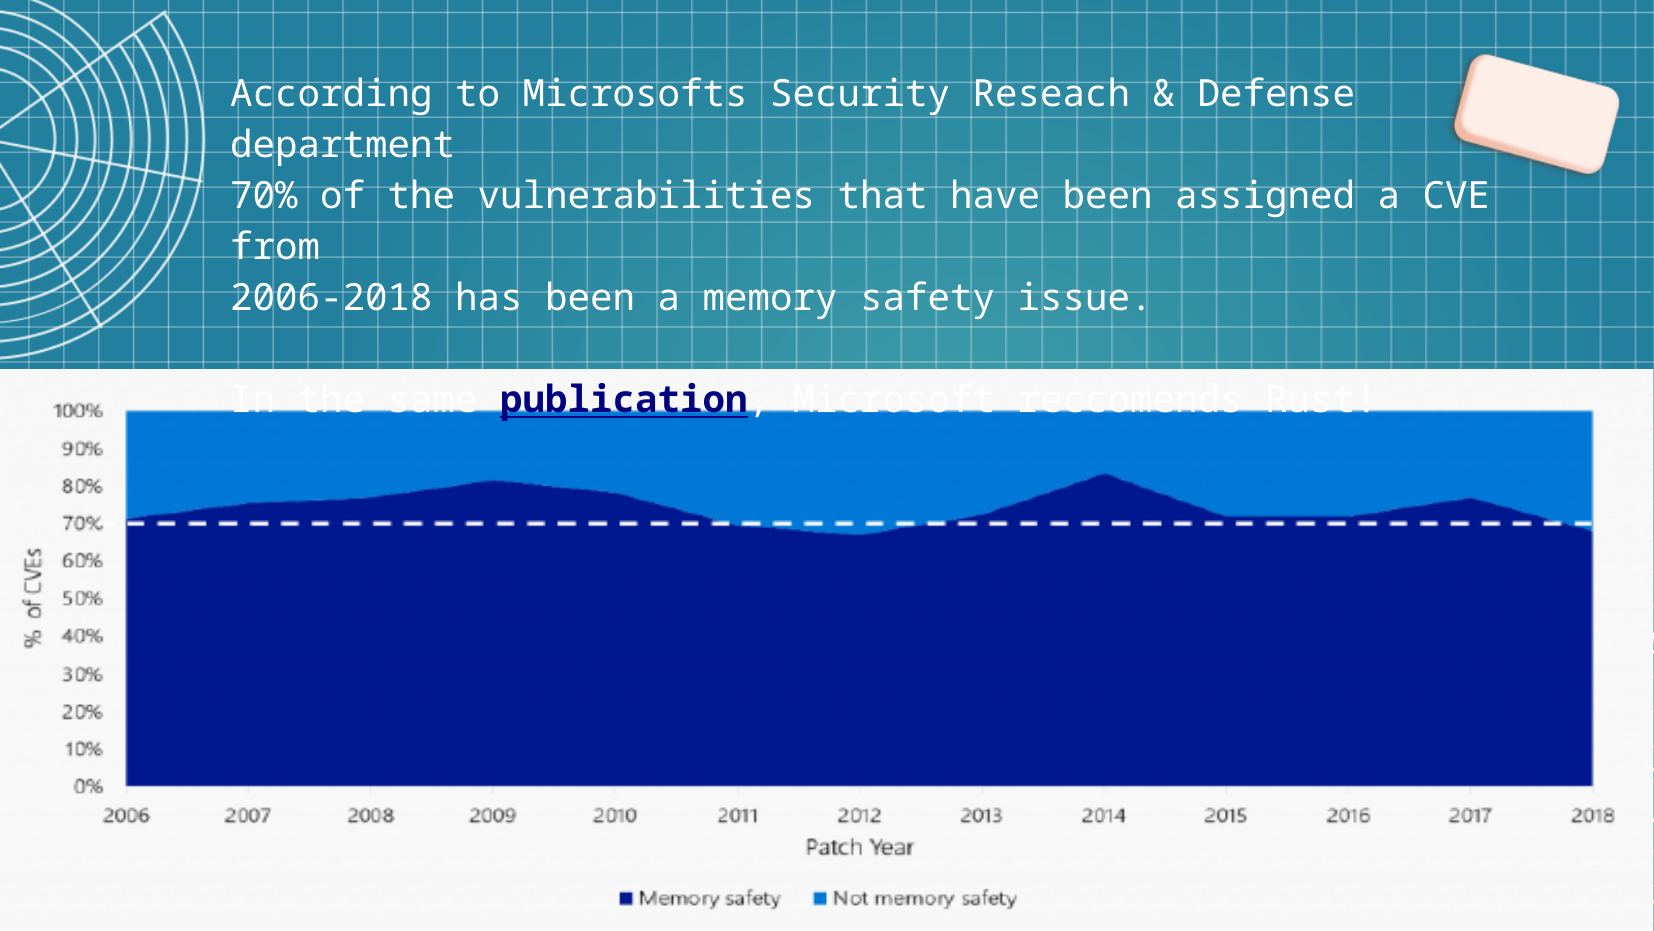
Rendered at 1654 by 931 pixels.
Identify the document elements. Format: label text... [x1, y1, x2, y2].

picture [0, 0, 1654, 931]
text_box According to Microsofts Security Reseach & Defense department 70% of the vulnerabilities that have been assigned a CVE from 2006-2018 has been a memory safety issue. In the same publication, Microsoft reccomends Rust! [215, 58, 1524, 301]
